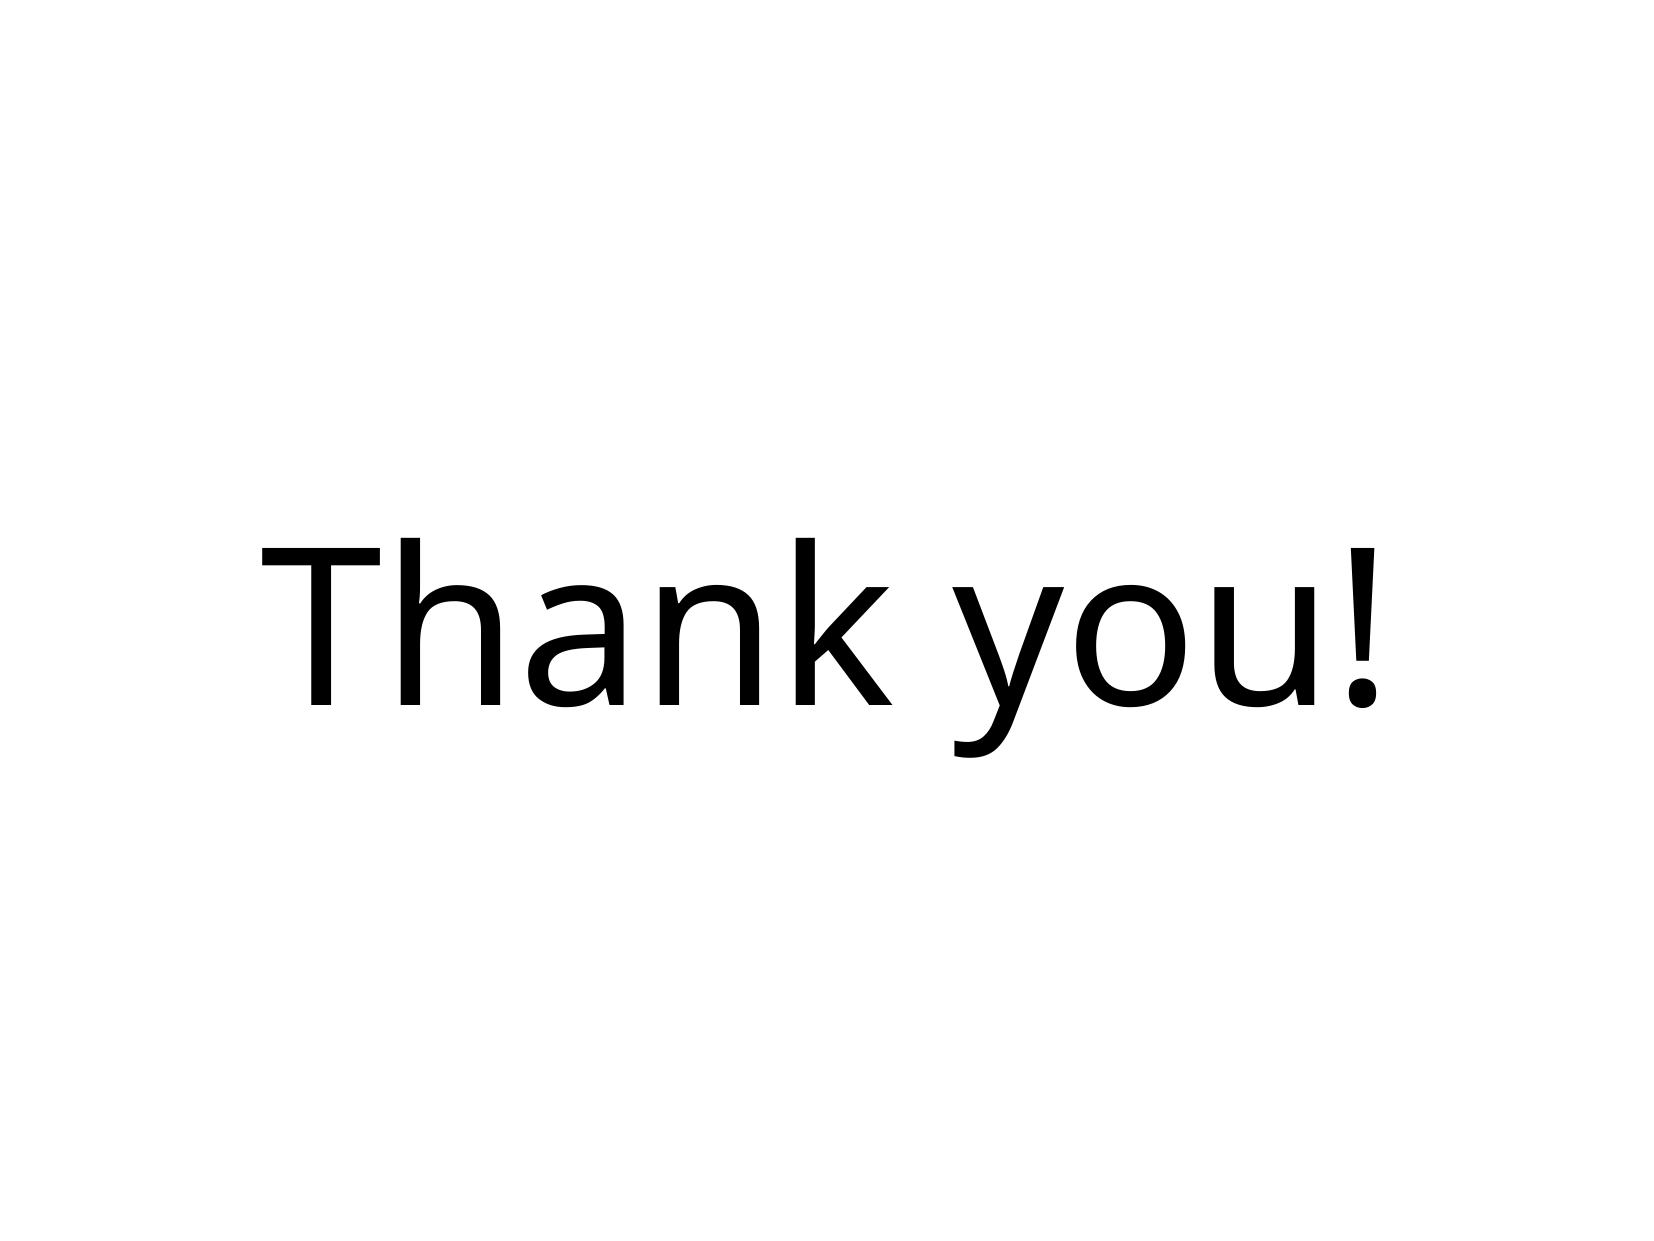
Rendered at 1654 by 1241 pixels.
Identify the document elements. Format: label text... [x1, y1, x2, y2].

title Thank you! [82, 459, 1571, 782]
